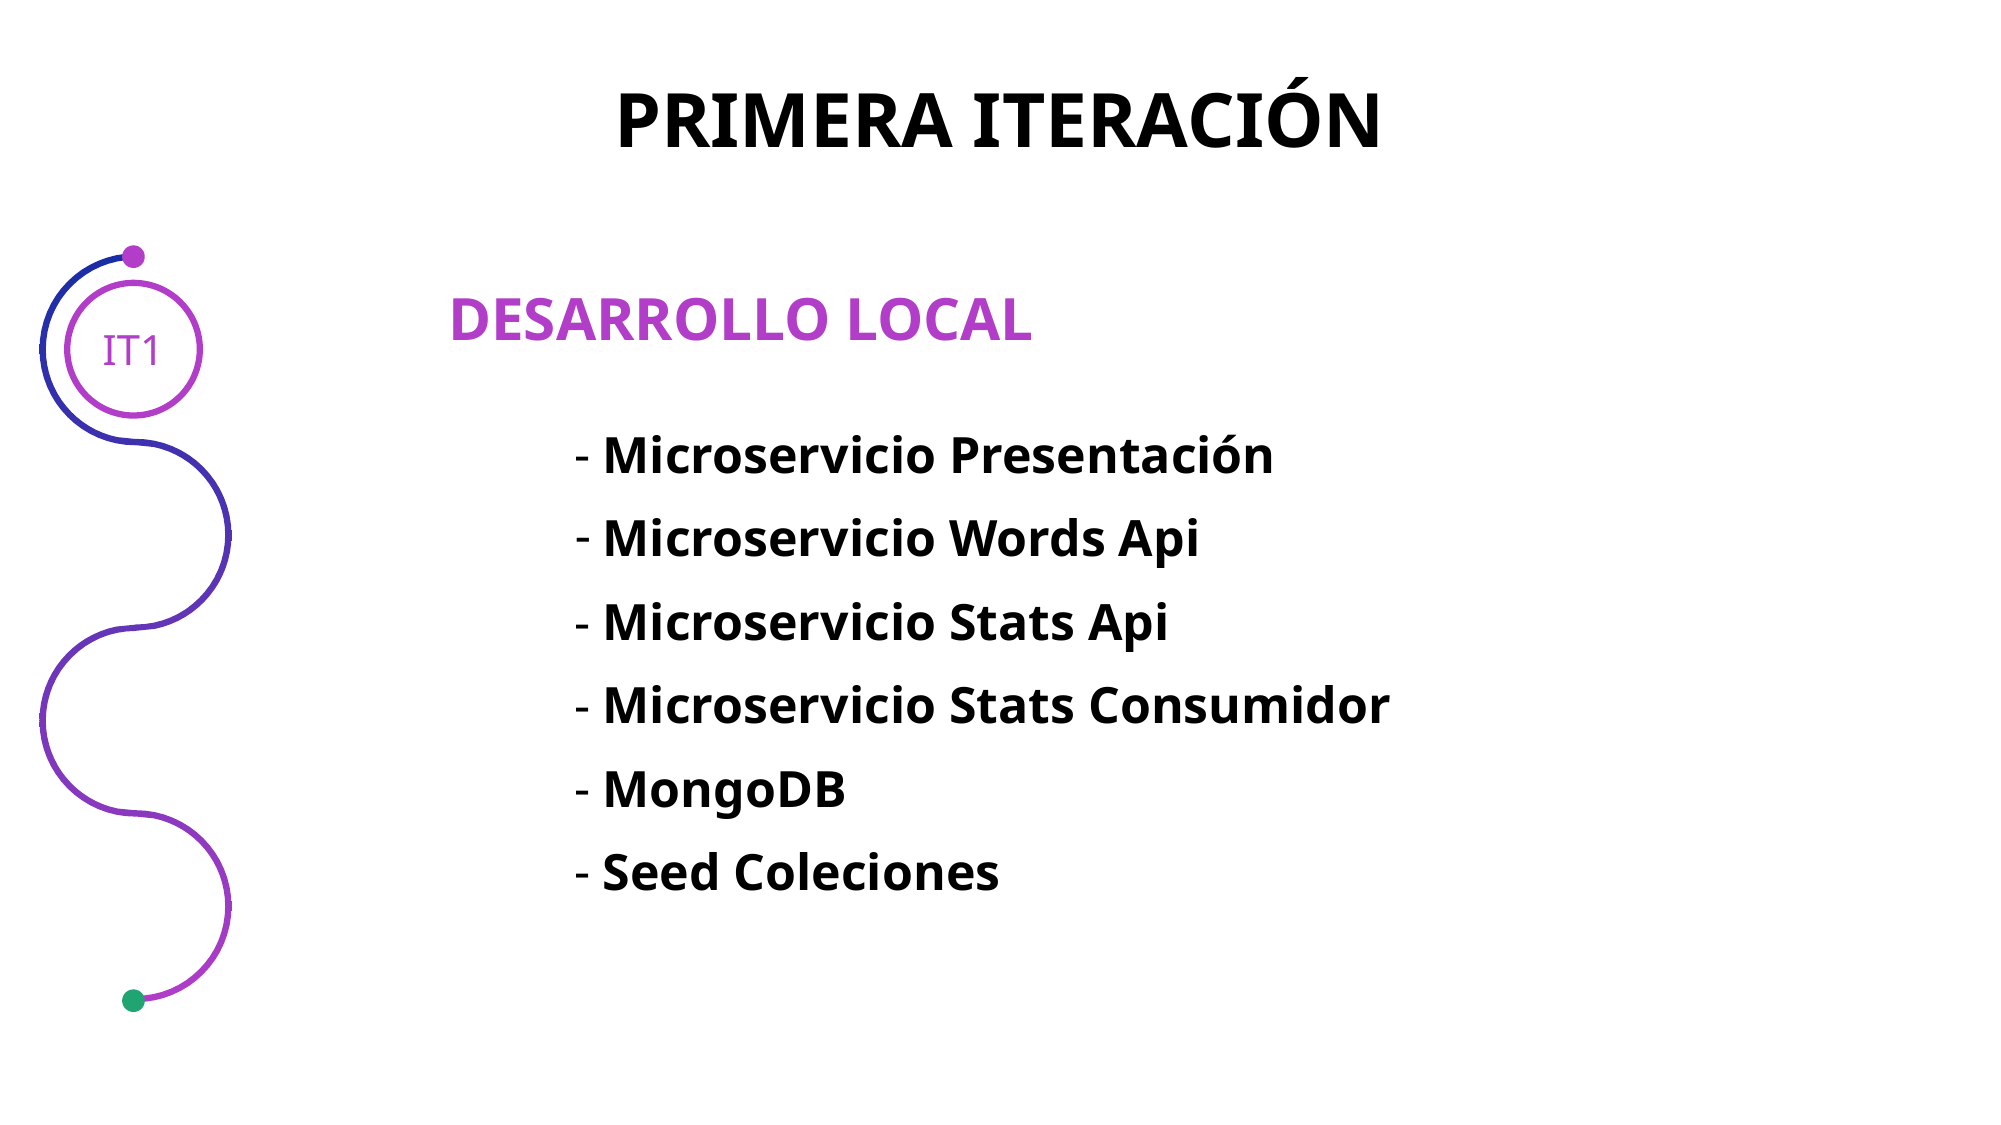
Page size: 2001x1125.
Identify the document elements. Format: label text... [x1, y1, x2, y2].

title PRIMERA Iteración [37, 75, 1963, 179]
text_box Microservicio Stats Api [559, 583, 1933, 666]
list DESARROLLO LOCAL [433, 282, 2000, 367]
list Microservicio Words Api [559, 500, 1933, 583]
text_box [39, 245, 232, 1012]
text_box IT1 [67, 282, 200, 416]
text_box Microservicio Presentación [559, 415, 1933, 500]
text_box Microservicio Stats Consumidor [559, 666, 1933, 749]
text_box MongoDB [559, 749, 1933, 832]
text_box Seed Coleciones [559, 832, 1933, 903]
